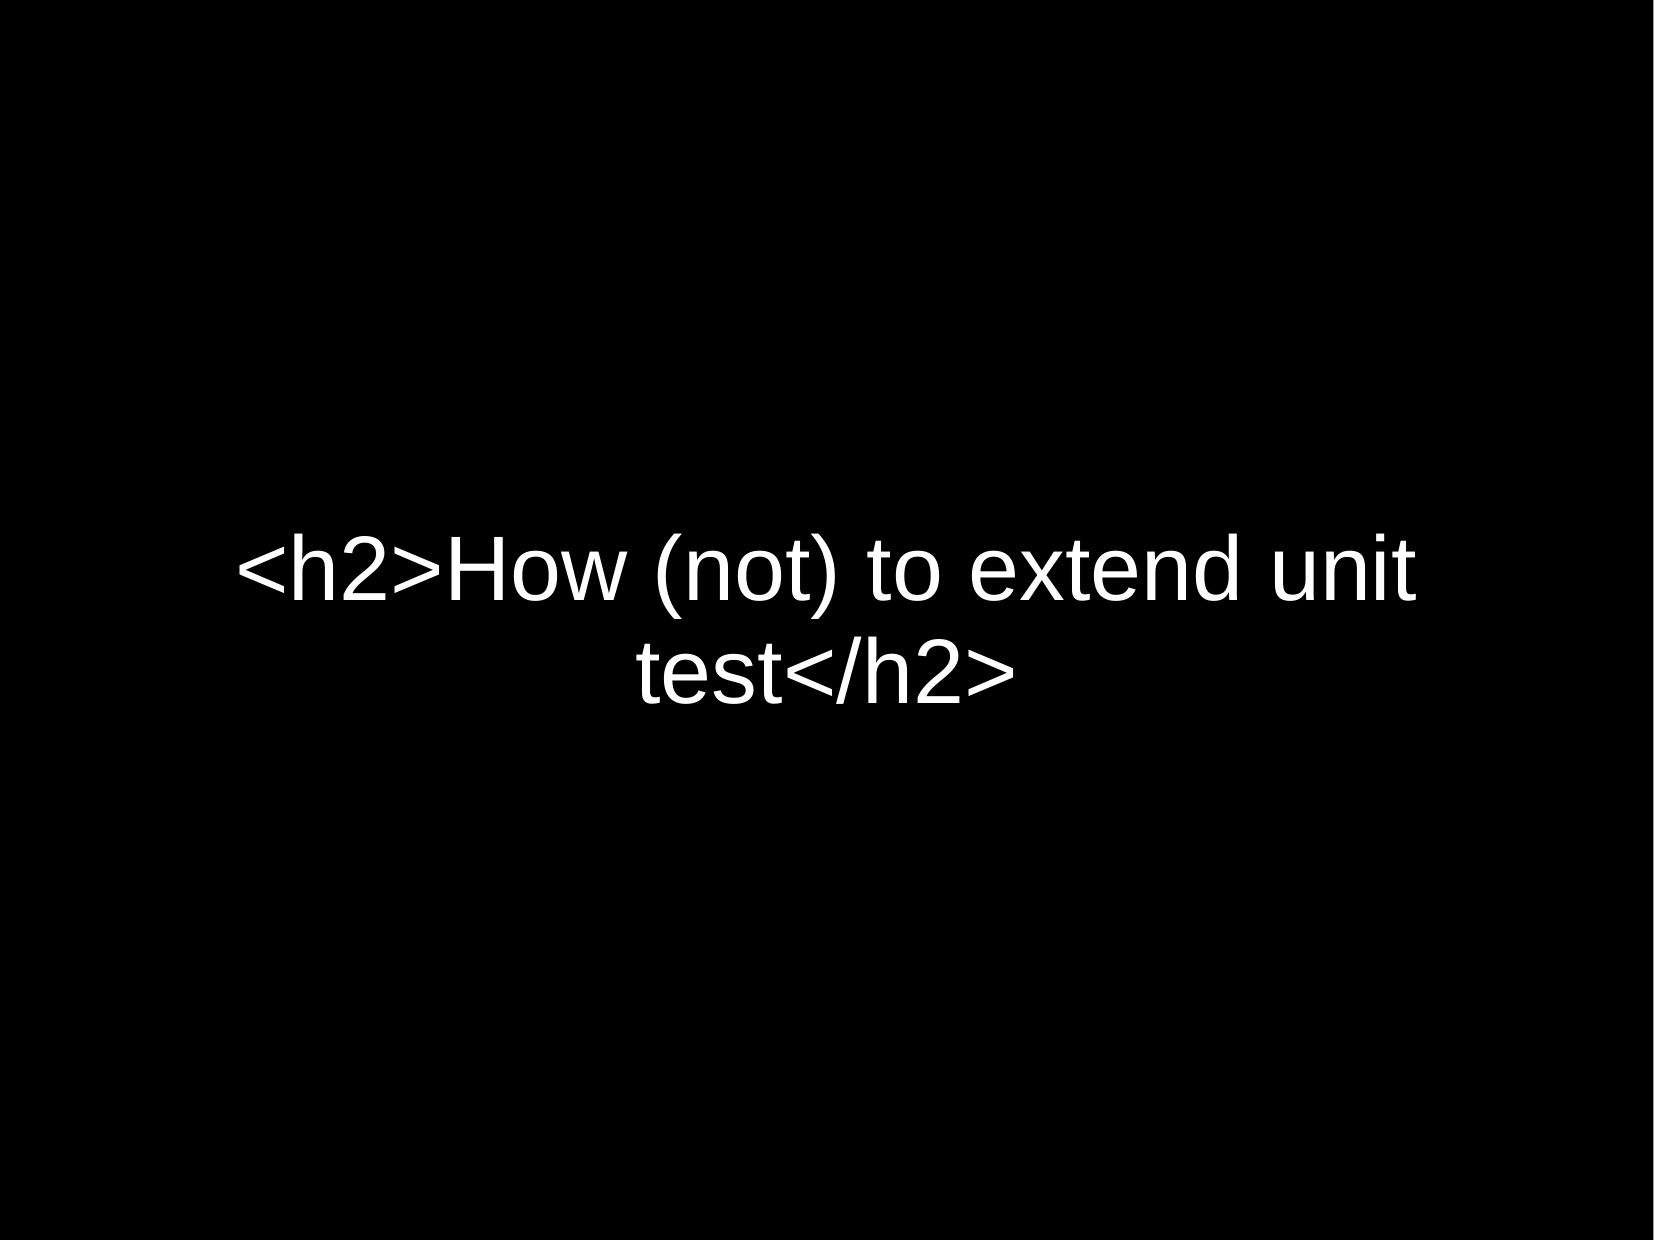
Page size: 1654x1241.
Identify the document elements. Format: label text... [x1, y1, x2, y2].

title <h2>How (not) to extend unit test</h2> [82, 517, 1571, 723]
